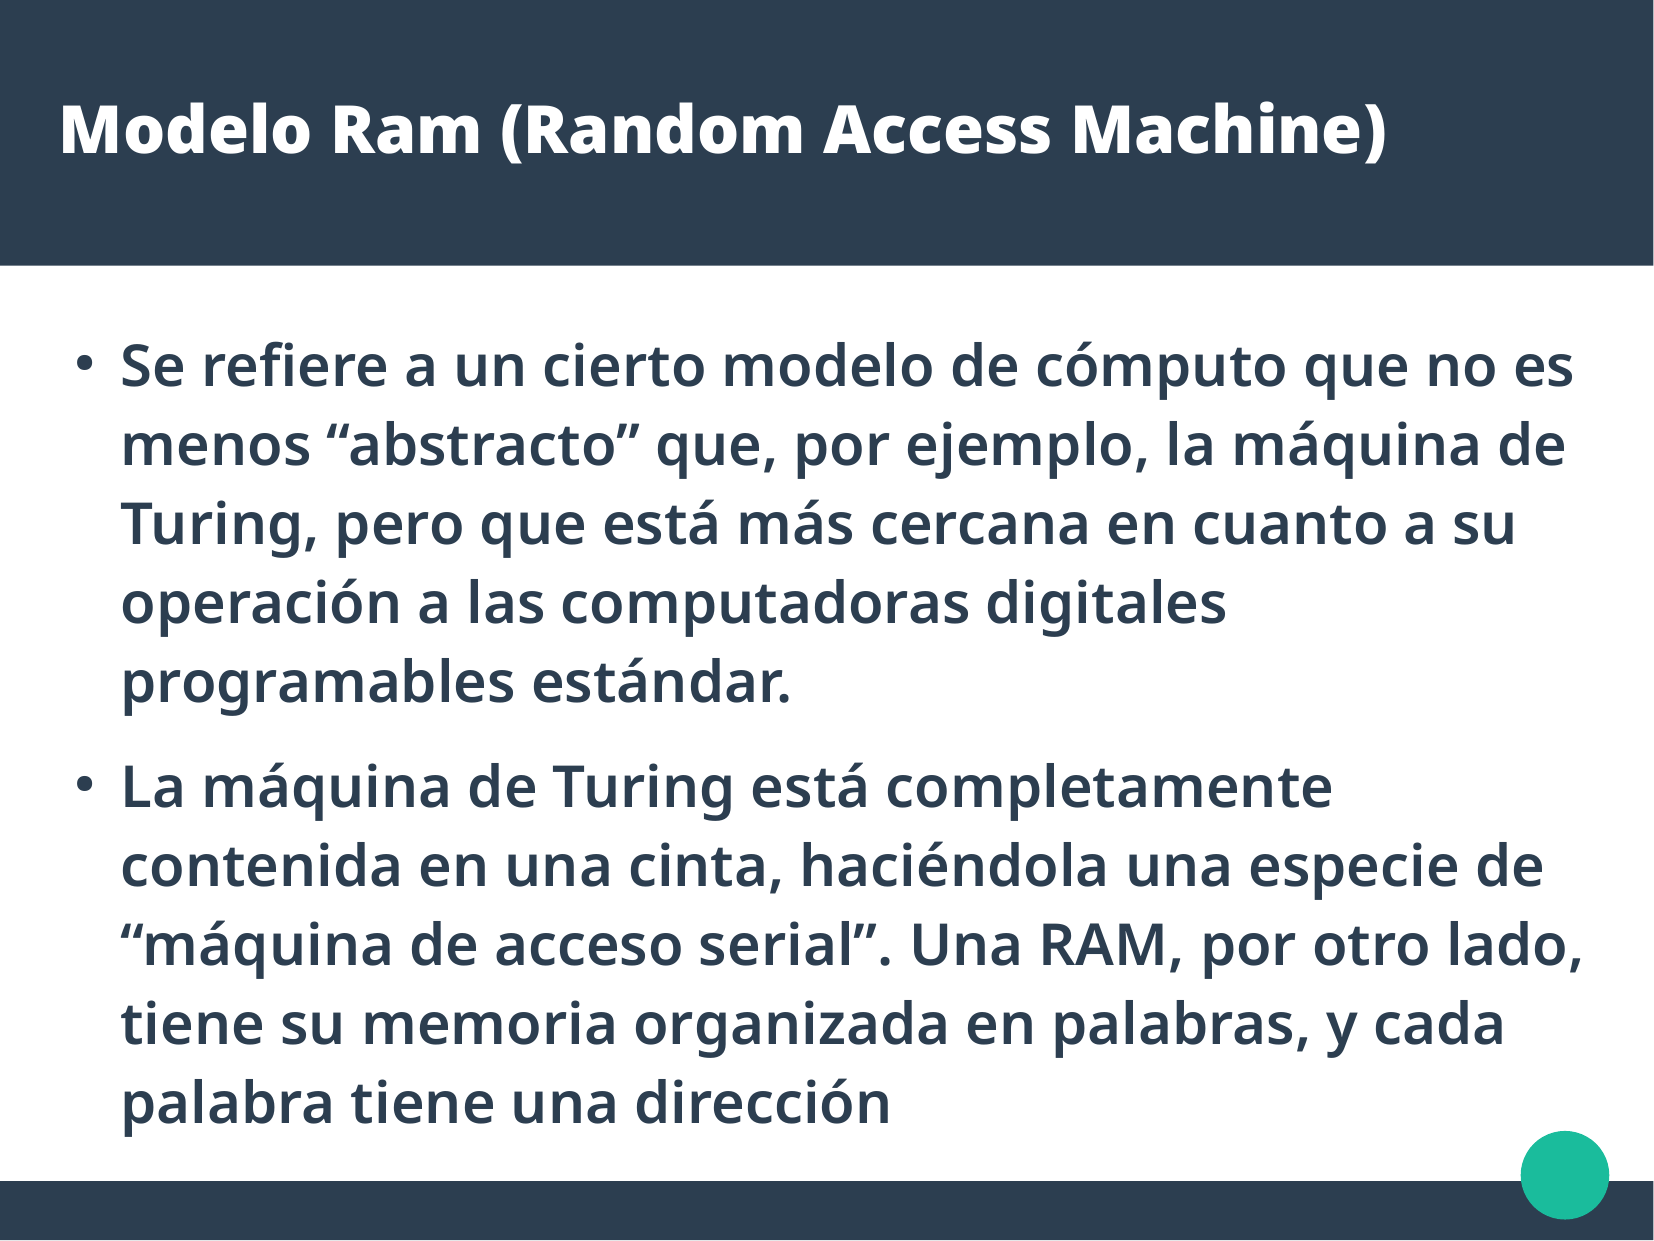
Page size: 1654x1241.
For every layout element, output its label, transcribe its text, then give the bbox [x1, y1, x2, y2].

title Modelo Ram (Random Access Machine) [59, 49, 1595, 207]
list Se refiere a un cierto modelo de cómputo que no es menos “abstracto” que, por ejemplo, la máquina de Turing, pero que está más cercana en cuanto a su operación a las computadoras digitales programables estándar. La máquina de Turing está completamente contenida en una cinta, haciéndola una especie de “máquina de acceso serial”. Una RAM, por otro lado, tiene su memoria organizada en palabras, y cada palabra tiene una dirección [59, 324, 1595, 1152]
